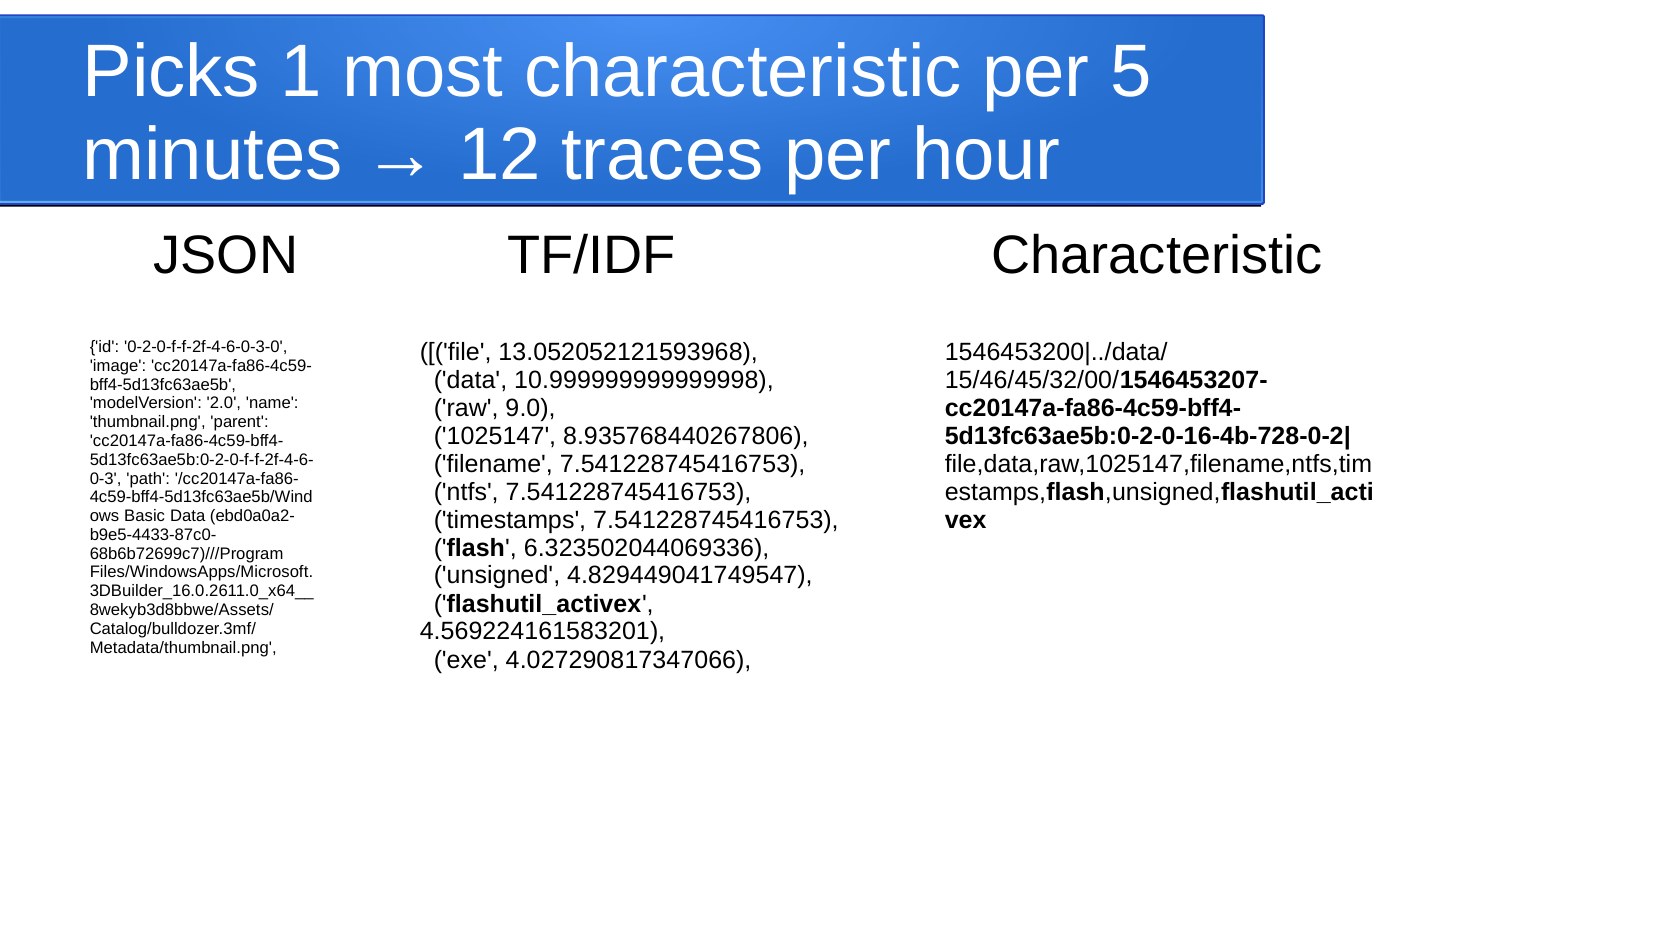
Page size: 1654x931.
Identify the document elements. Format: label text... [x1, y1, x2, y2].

text_box 1546453200|../data/15/46/45/32/00/1546453207-cc20147a-fa86-4c59-bff4-5d13fc63ae5b:0-2-0-16-4b-728-0-2| file,data,raw,1025147,filename,ntfs,timestamps,flash,unsigned,flashutil_activex [930, 330, 1396, 736]
title Picks 1 most characteristic per 5 minutes → 12 traces per hour [82, 29, 1235, 196]
list JSON TF/IDF Characteristic [82, 224, 1571, 764]
text_box ([('file', 13.052052121593968), ('data', 10.999999999999998), ('raw', 9.0), ('1025147', 8.935768440267806), ('filename', 7.541228745416753), ('ntfs', 7.541228745416753), ('timestamps', 7.541228745416753), ('flash', 6.323502044069336), ('unsigned', 4.829449041749547), ('flashutil_activex', 4.569224161583201), ('exe', 4.027290817347066), [405, 330, 871, 736]
text_box {'id': '0-2-0-f-f-2f-4-6-0-3-0', 'image': 'cc20147a-fa86-4c59-bff4-5d13fc63ae5b', 'modelVersion': '2.0', 'name': 'thumbnail.png', 'parent': 'cc20147a-fa86-4c59-bff4-5d13fc63ae5b:0-2-0-f-f-2f-4-6-0-3', 'path': '/cc20147a-fa86-4c59-bff4-5d13fc63ae5b/Windows Basic Data (ebd0a0a2-b9e5-4433-87c0-68b6b72699c7)///Program Files/WindowsApps/Microsoft.3DBuilder_16.0.2611.0_x64__8wekyb3d8bbwe/Assets/Catalog/bulldozer.3mf/Metadata/thumbnail.png', [75, 330, 331, 706]
